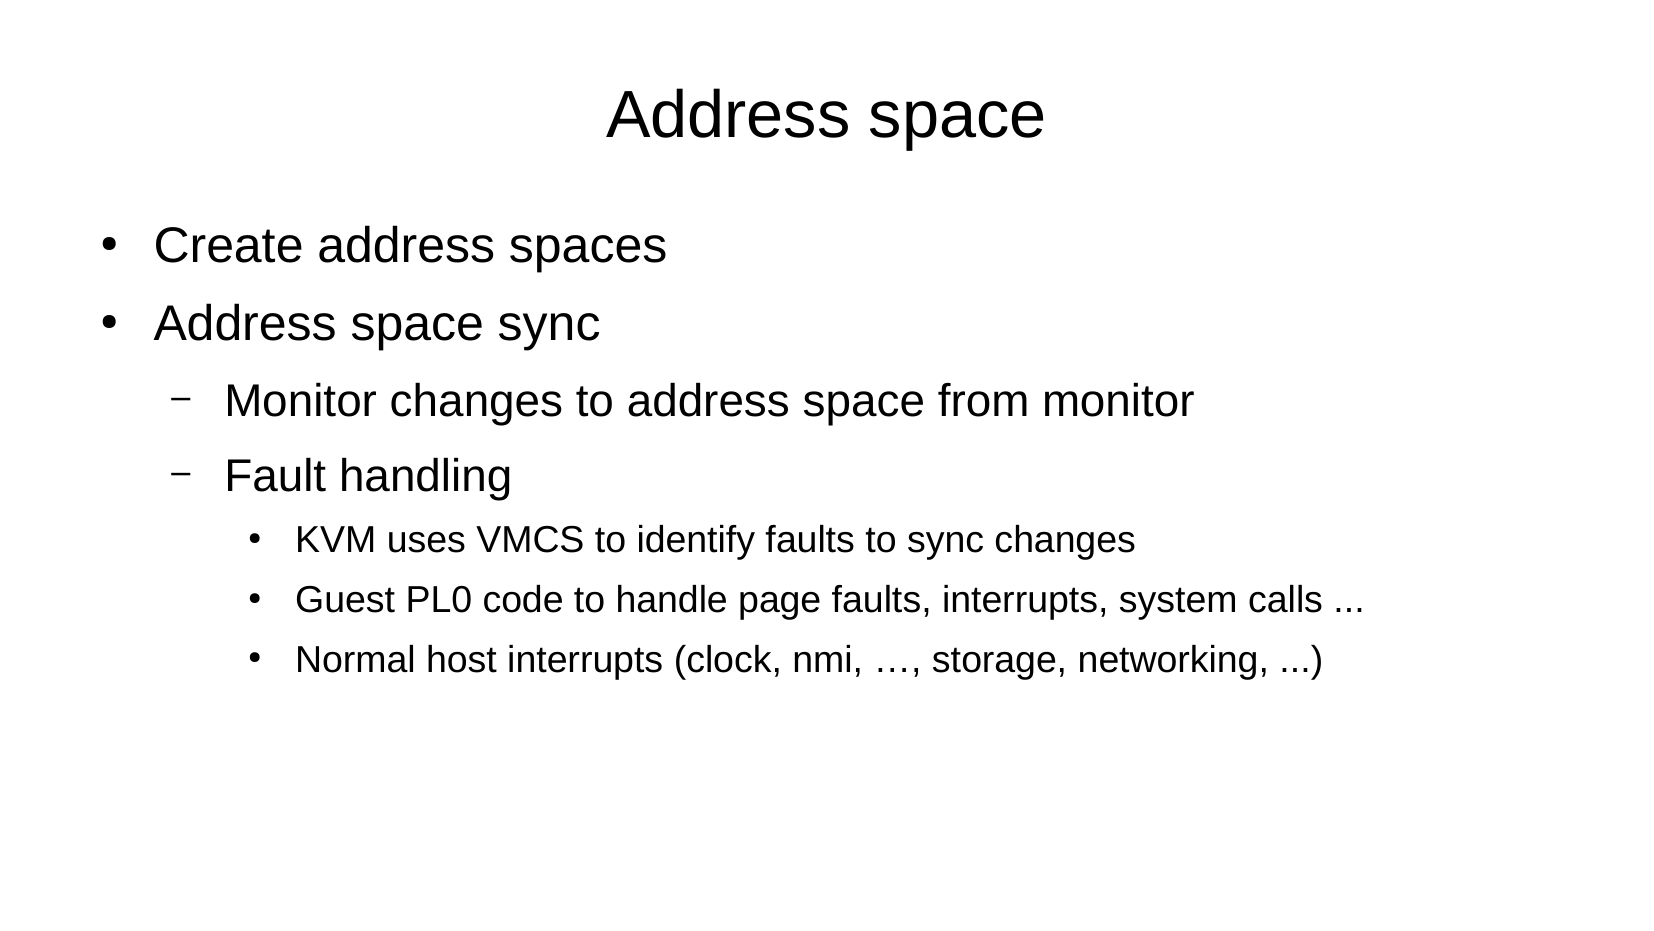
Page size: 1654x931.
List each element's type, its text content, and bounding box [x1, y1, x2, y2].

list Create address spaces Address space sync Monitor changes to address space from monitor Fault handling KVM uses VMCS to identify faults to sync changes Guest PL0 code to handle page faults, interrupts, system calls ... Normal host interrupts (clock, nmi, …, storage, networking, ...) [82, 217, 1571, 758]
title Address space [82, 37, 1571, 193]
